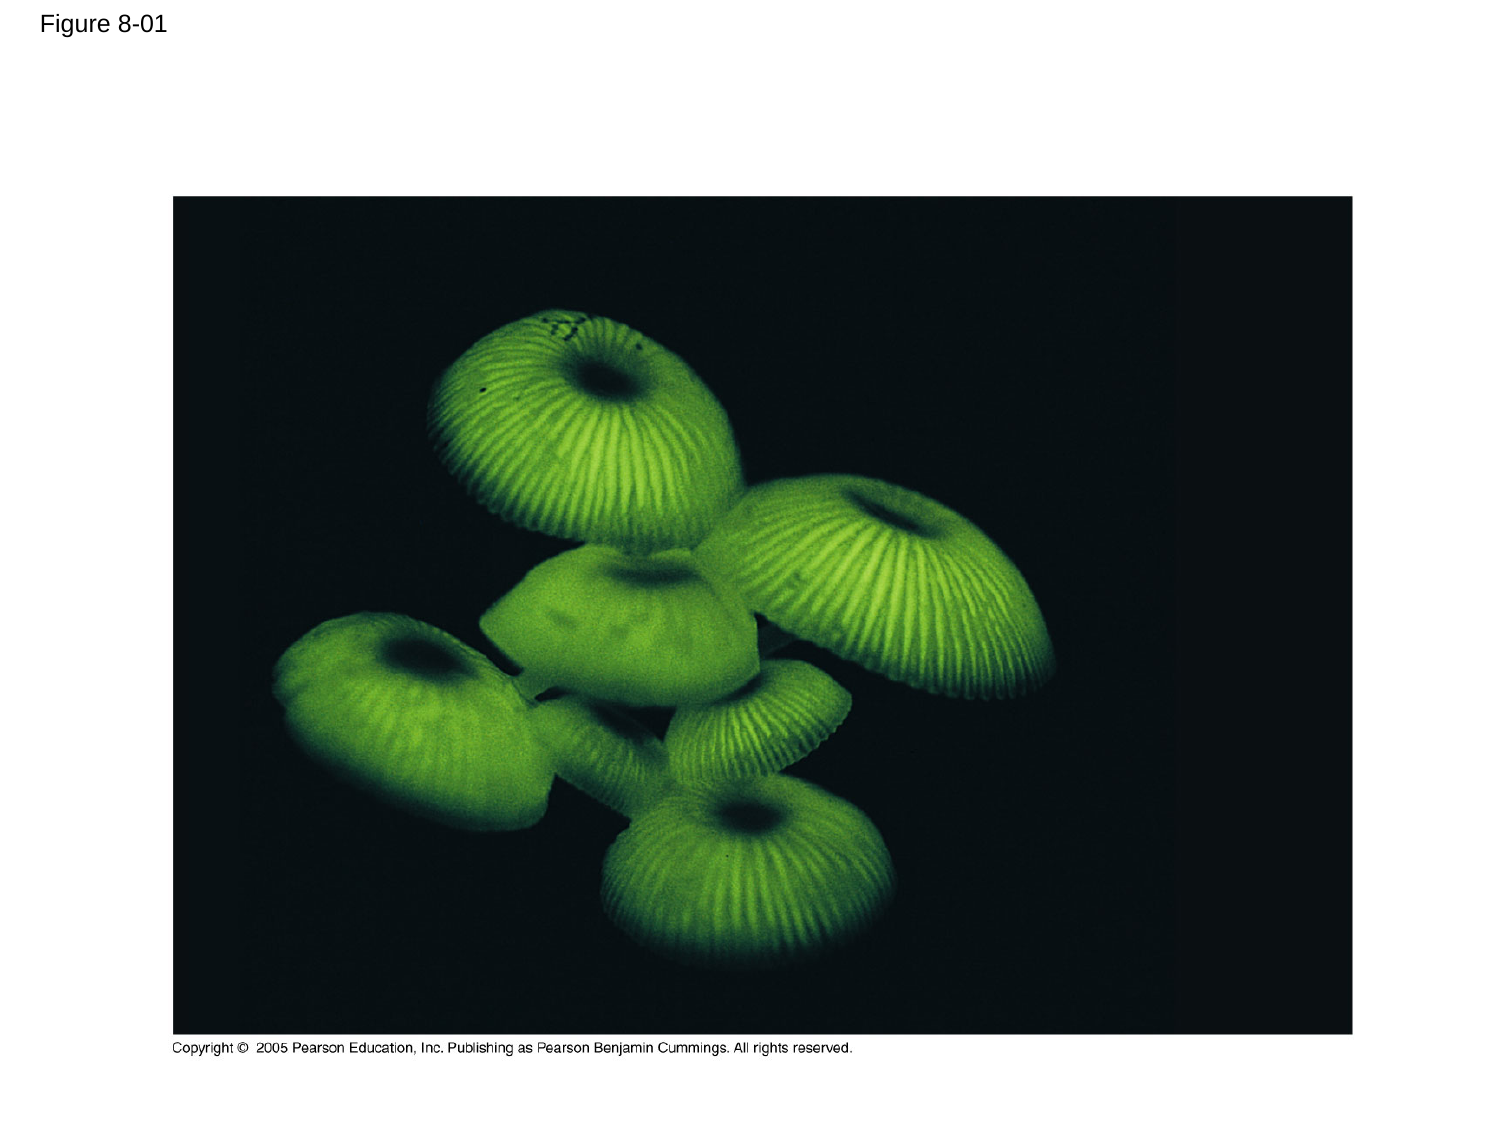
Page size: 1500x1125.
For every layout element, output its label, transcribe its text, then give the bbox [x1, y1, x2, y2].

title Figure 8-01 [25, 0, 1376, 188]
picture [147, 188, 1361, 1063]
